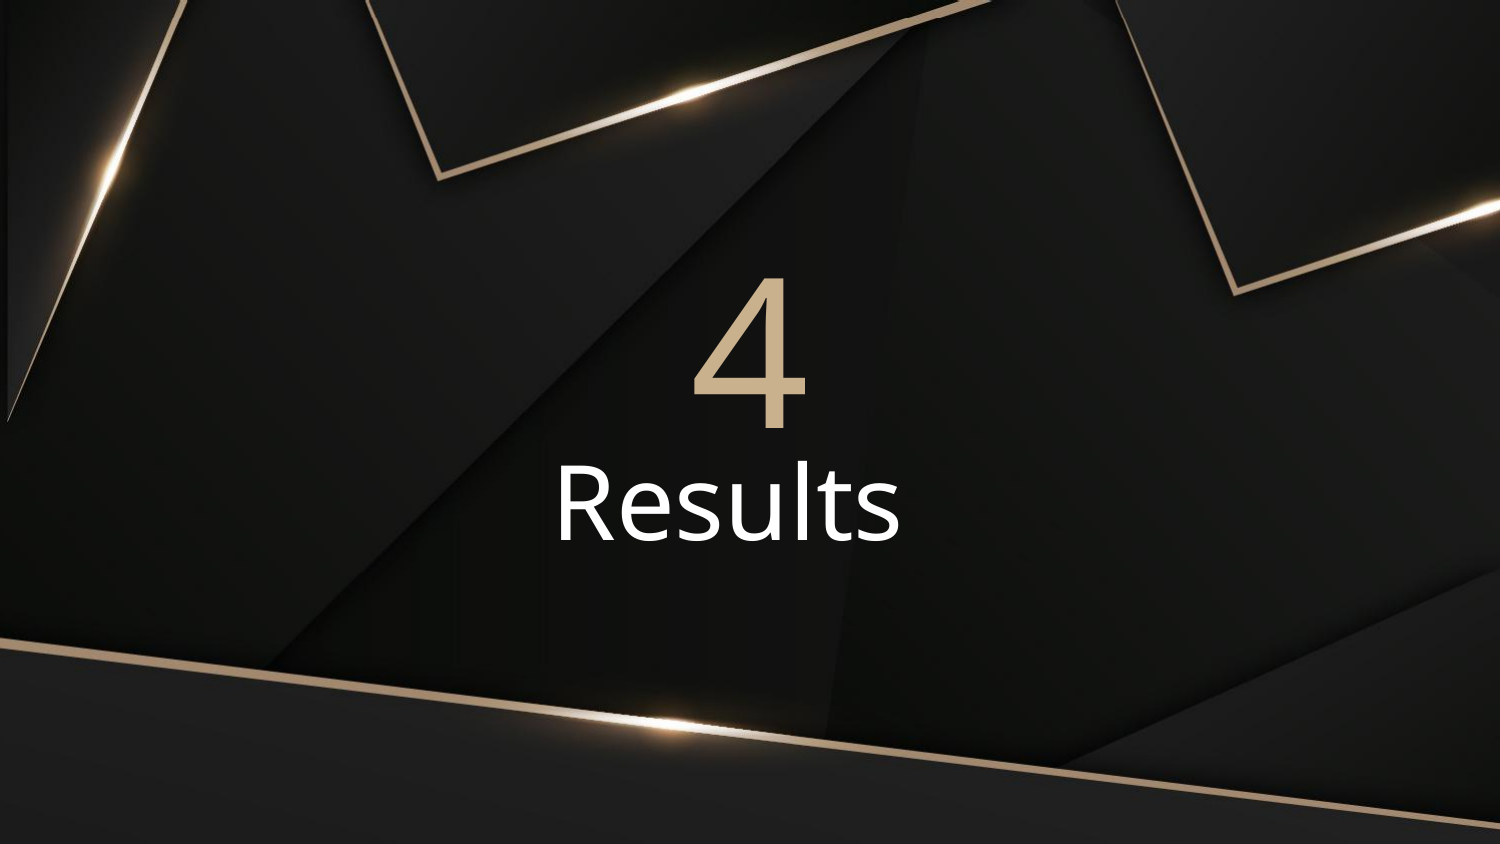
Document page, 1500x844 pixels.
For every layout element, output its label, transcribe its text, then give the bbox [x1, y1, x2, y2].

picture [0, 0, 1500, 844]
title 4 [622, 216, 878, 486]
title Results [345, 421, 1111, 587]
